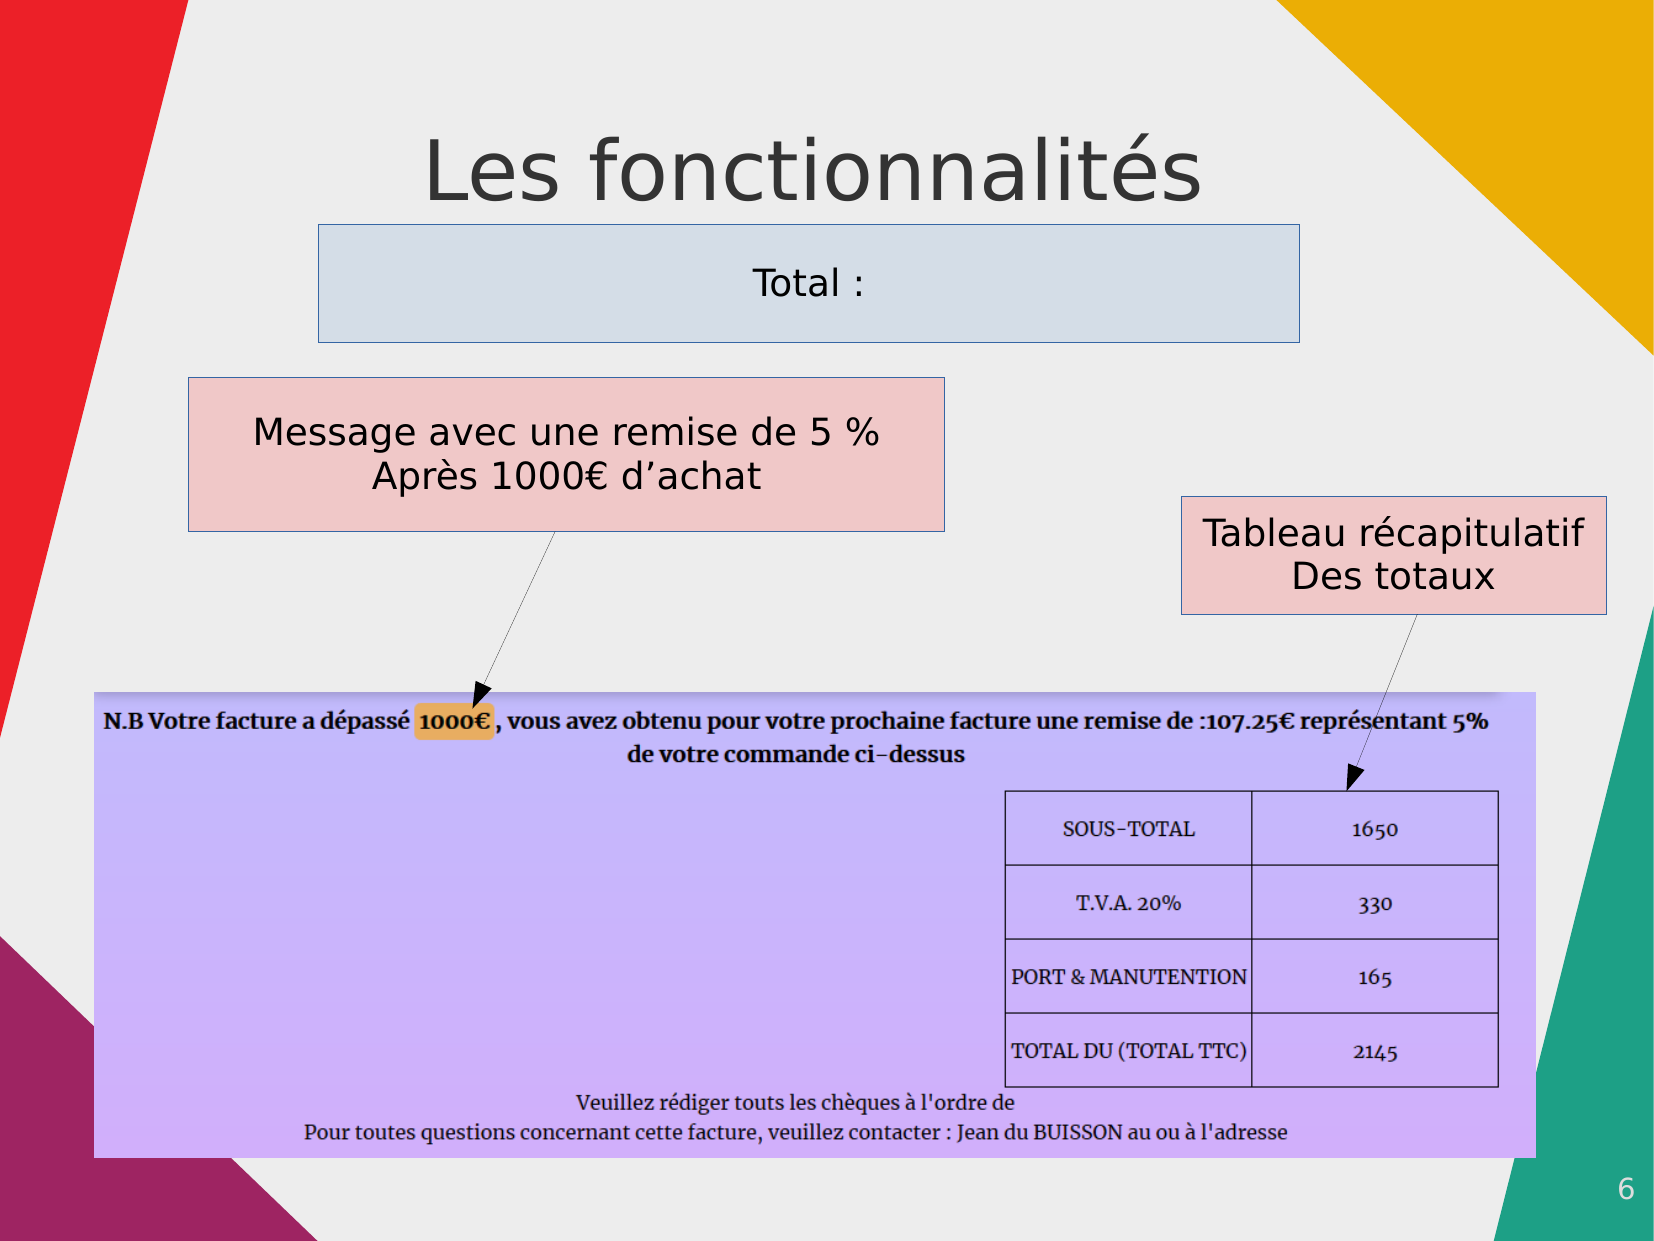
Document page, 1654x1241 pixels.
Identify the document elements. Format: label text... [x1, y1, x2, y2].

text_box Total : [318, 224, 1300, 343]
title Les fonctionnalités [114, 73, 1539, 271]
picture [94, 692, 1536, 1158]
text_box Tableau récapitulatif Des totaux [1181, 496, 1607, 615]
text_box Message avec une remise de 5 % Après 1000€ d’achat [188, 377, 945, 532]
